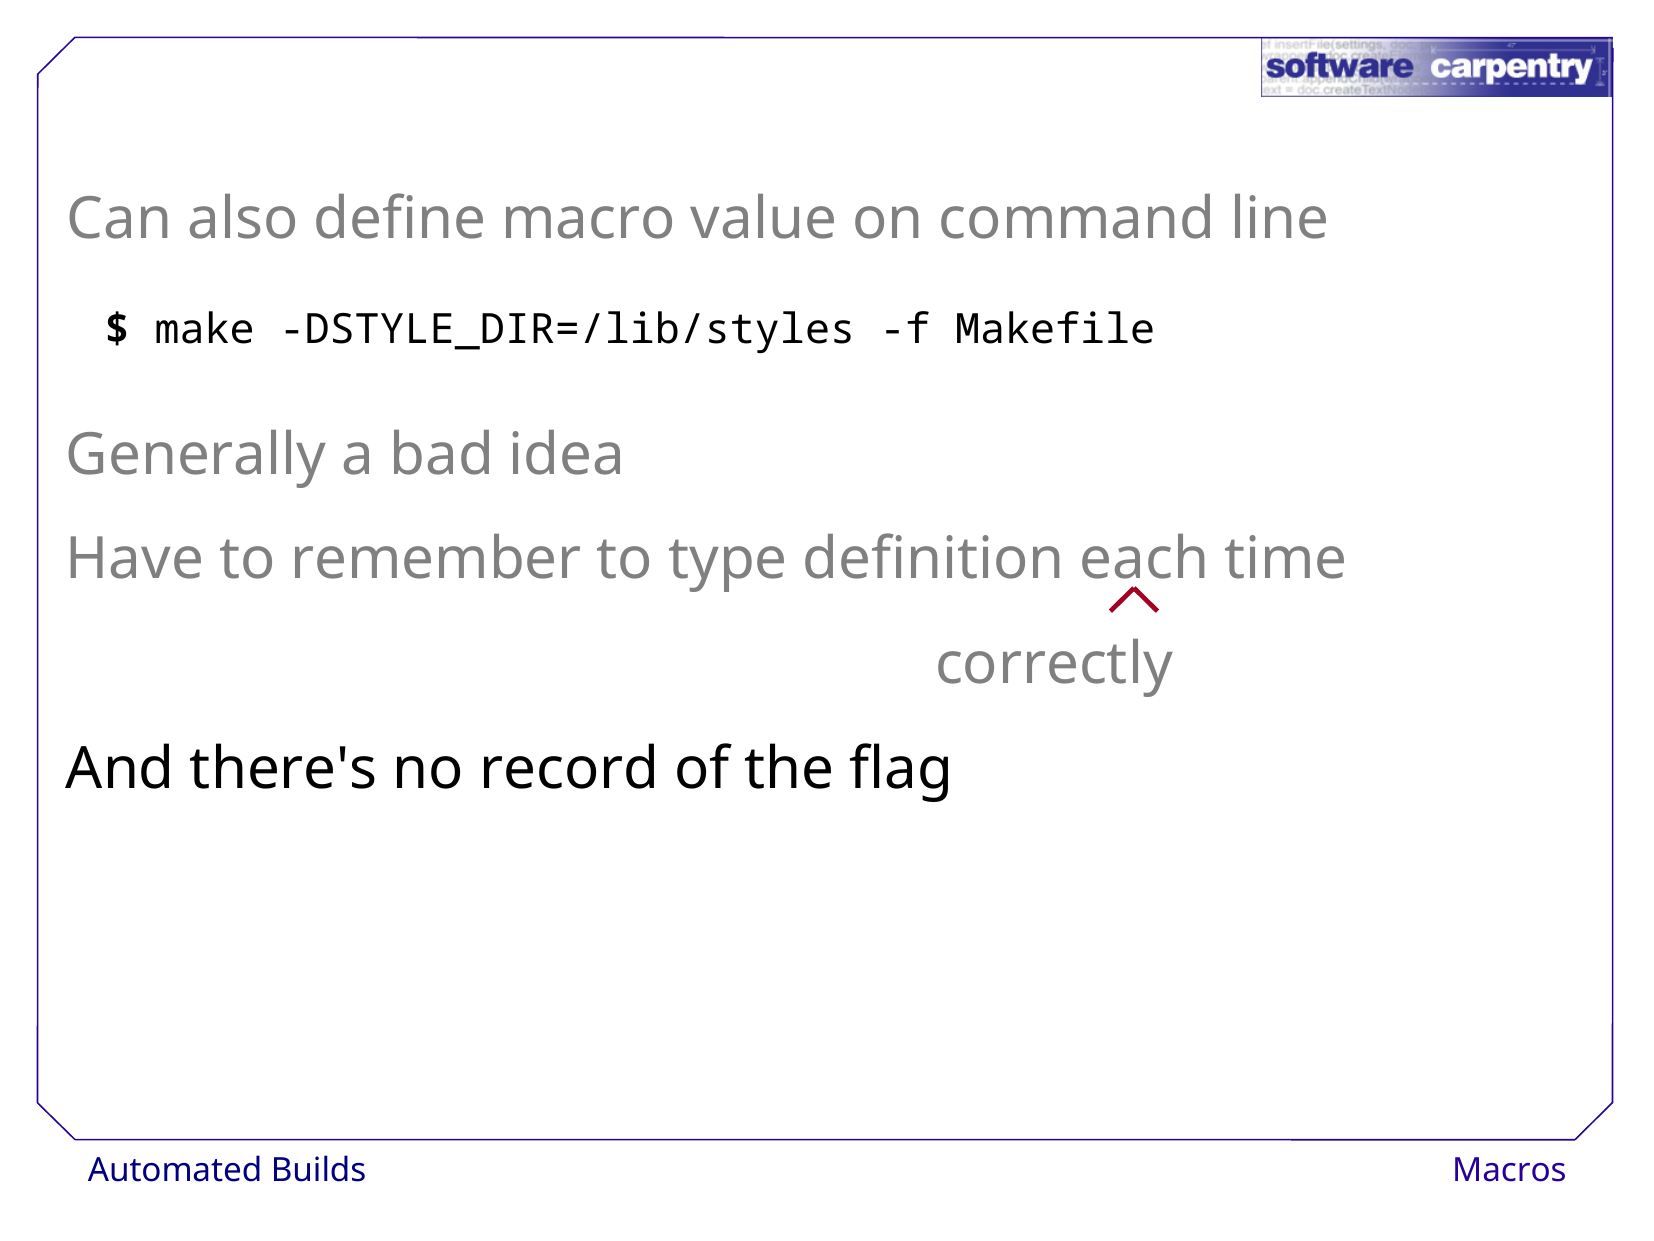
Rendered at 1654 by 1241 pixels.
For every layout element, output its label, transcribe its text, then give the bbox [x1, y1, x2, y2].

text_box Generally a bad idea Have to remember to type definition each time correctly And there's no record of the flag [51, 373, 1514, 809]
text_box Can also define macro value on command line [52, 138, 1495, 259]
picture [1261, 39, 1613, 97]
text_box $ make -DSTYLE_DIR=/lib/styles -f Makefile [89, 298, 1564, 375]
